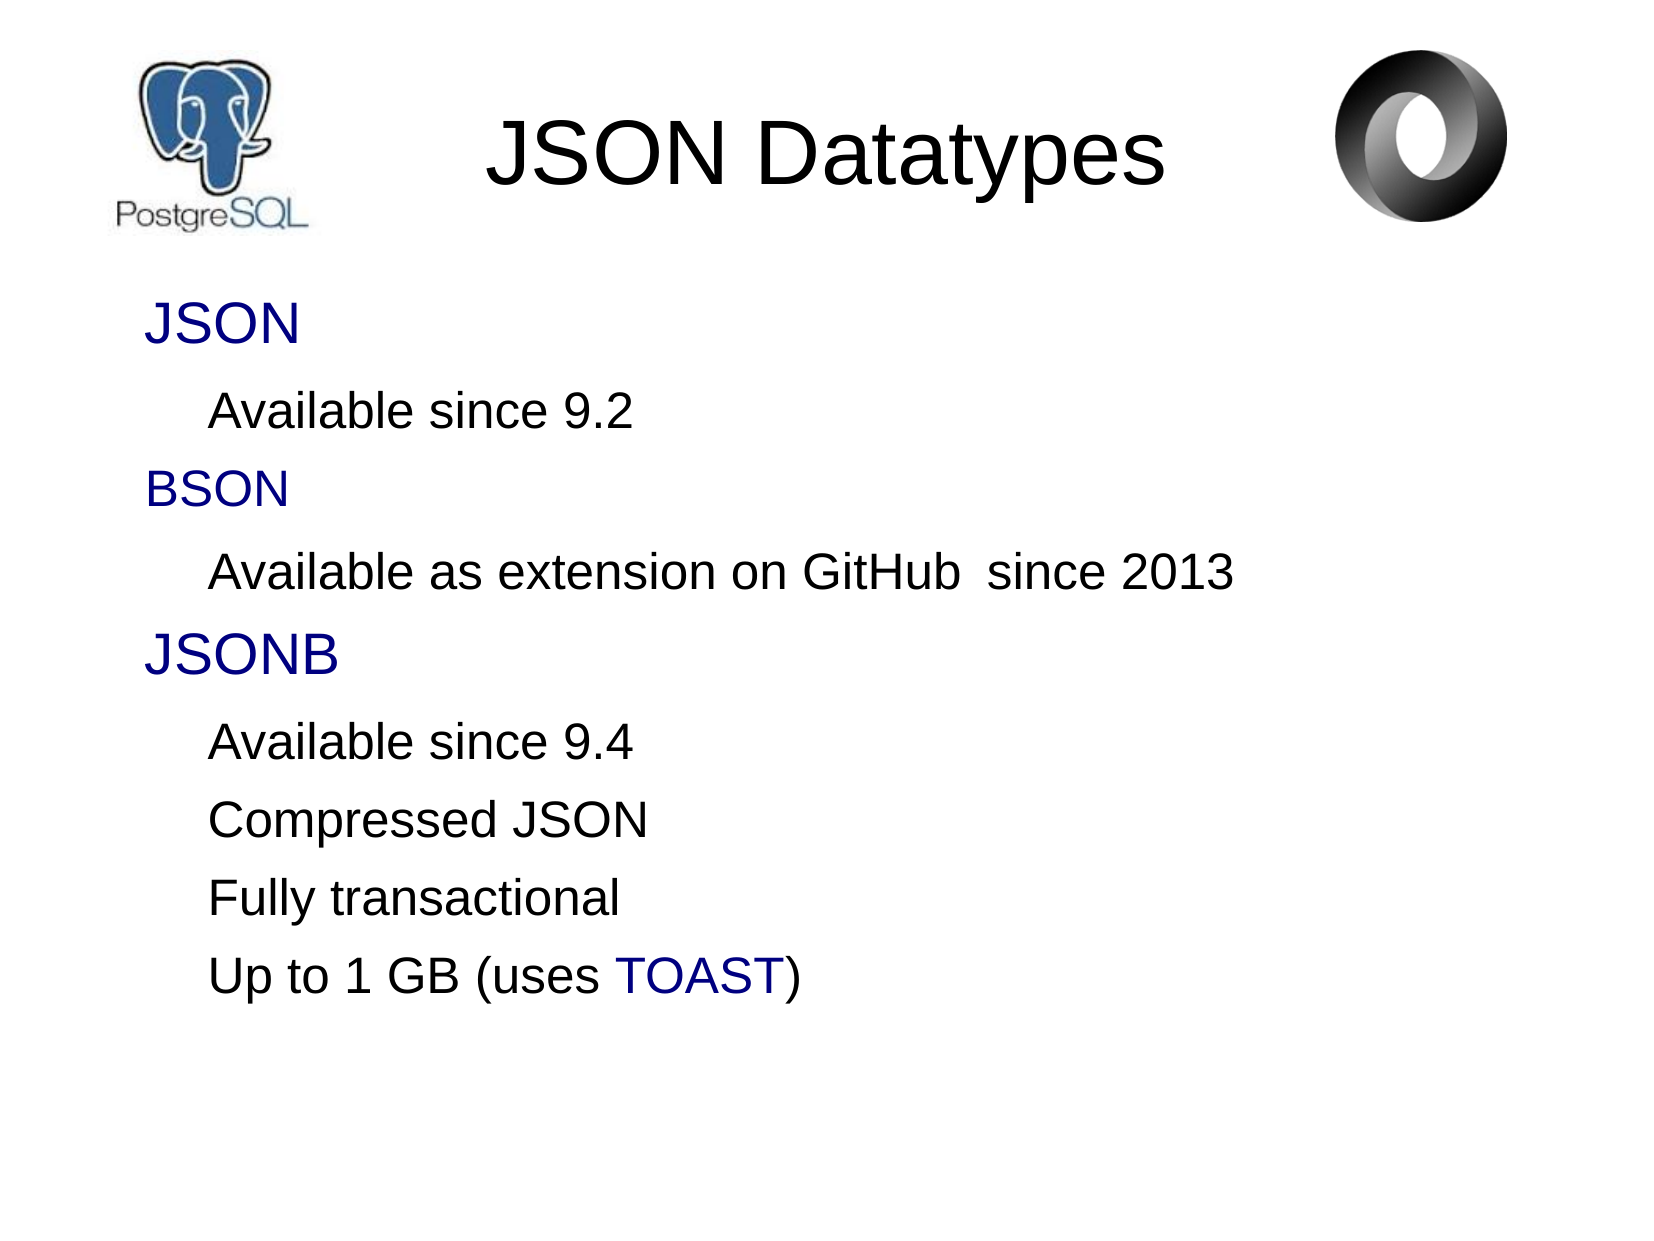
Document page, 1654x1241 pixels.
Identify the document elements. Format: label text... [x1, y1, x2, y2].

list JSON Available since 9.2 BSON Available as extension on GitHub since 2013 JSONB Available since 9.4 Compressed JSON Fully transactional Up to 1 GB (uses TOAST) [82, 290, 1538, 1010]
picture [1335, 50, 1507, 222]
picture [58, 50, 356, 236]
title JSON Datatypes [82, 49, 1571, 257]
